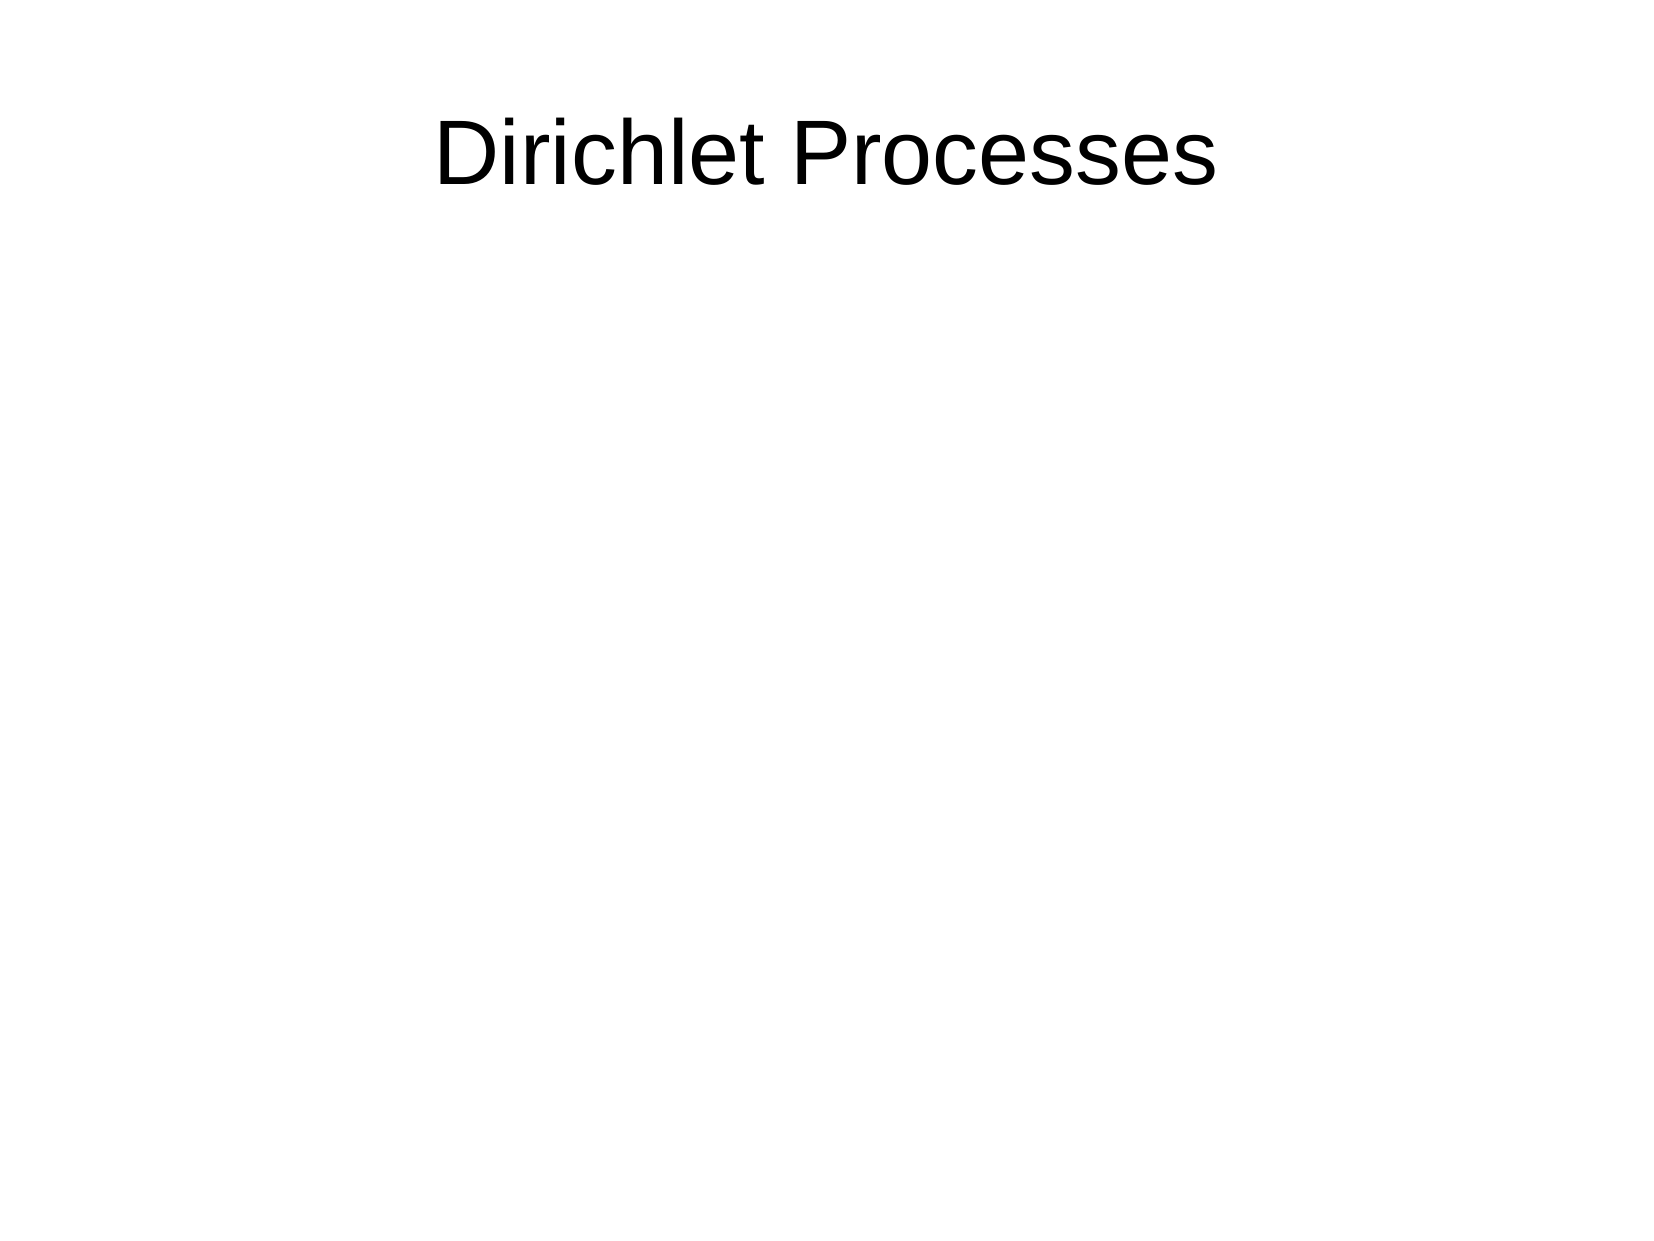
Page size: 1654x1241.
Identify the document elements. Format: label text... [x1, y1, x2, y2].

title Dirichlet Processes [82, 49, 1571, 257]
